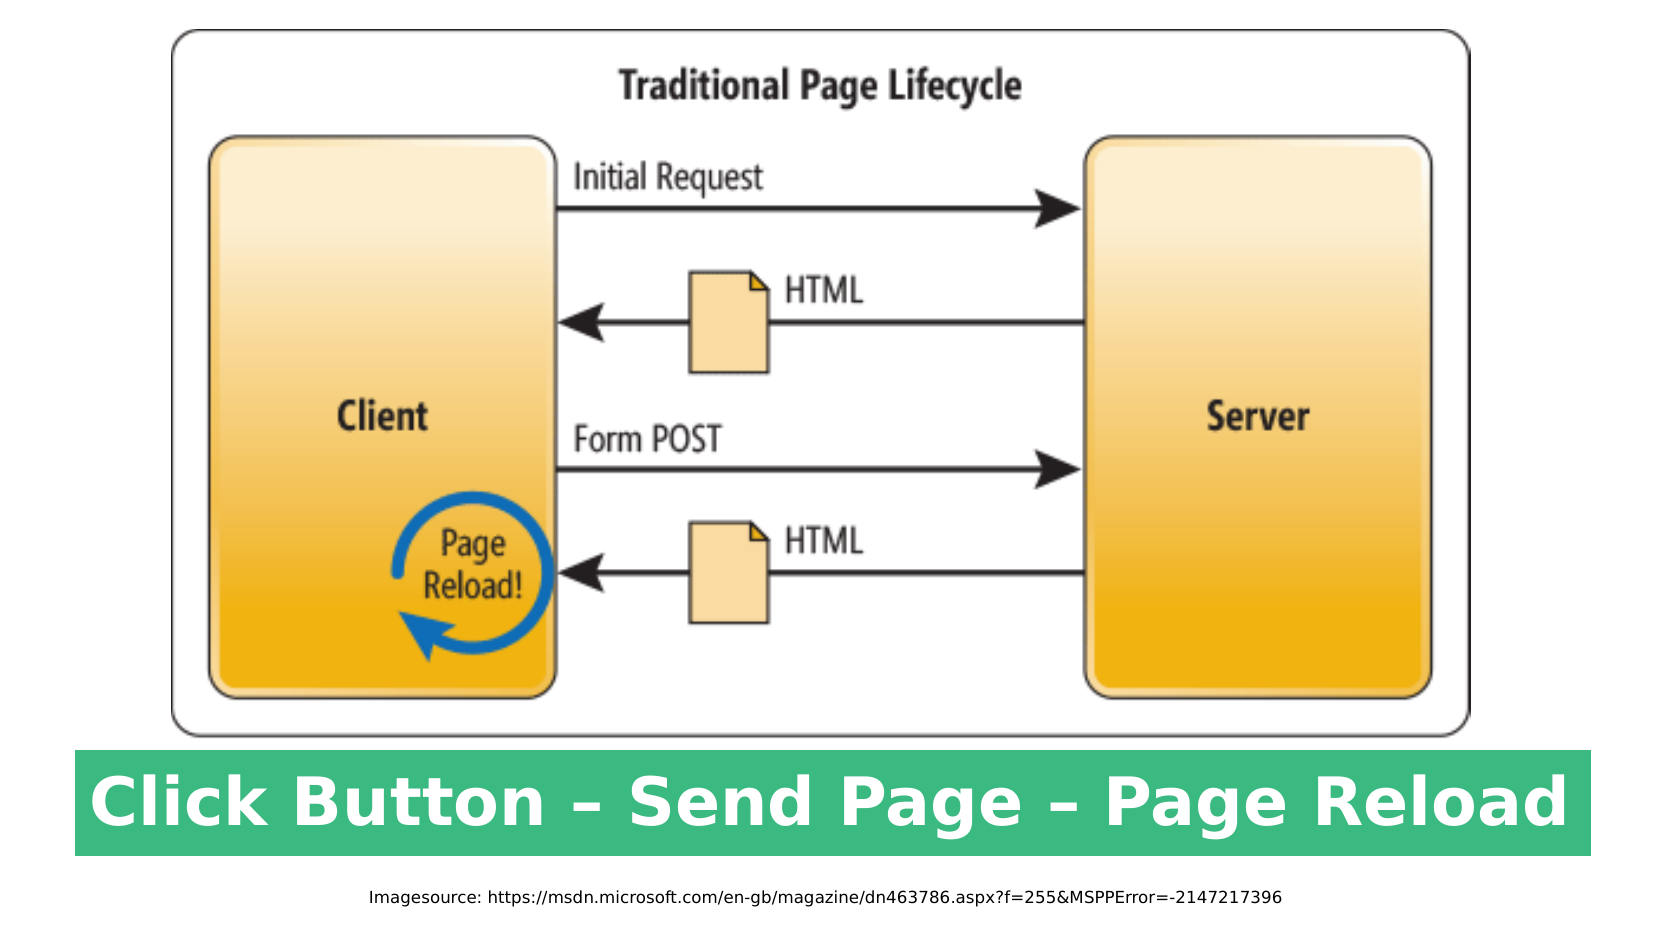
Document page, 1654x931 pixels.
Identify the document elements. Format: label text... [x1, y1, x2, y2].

picture [171, 29, 1471, 751]
text_box Imagesource: https://msdn.microsoft.com/en-gb/magazine/dn463786.aspx?f=255&MSPPError=-2147217396 [0, 885, 1654, 911]
text_box Click Button – Send Page – Page Reload [75, 750, 1591, 856]
